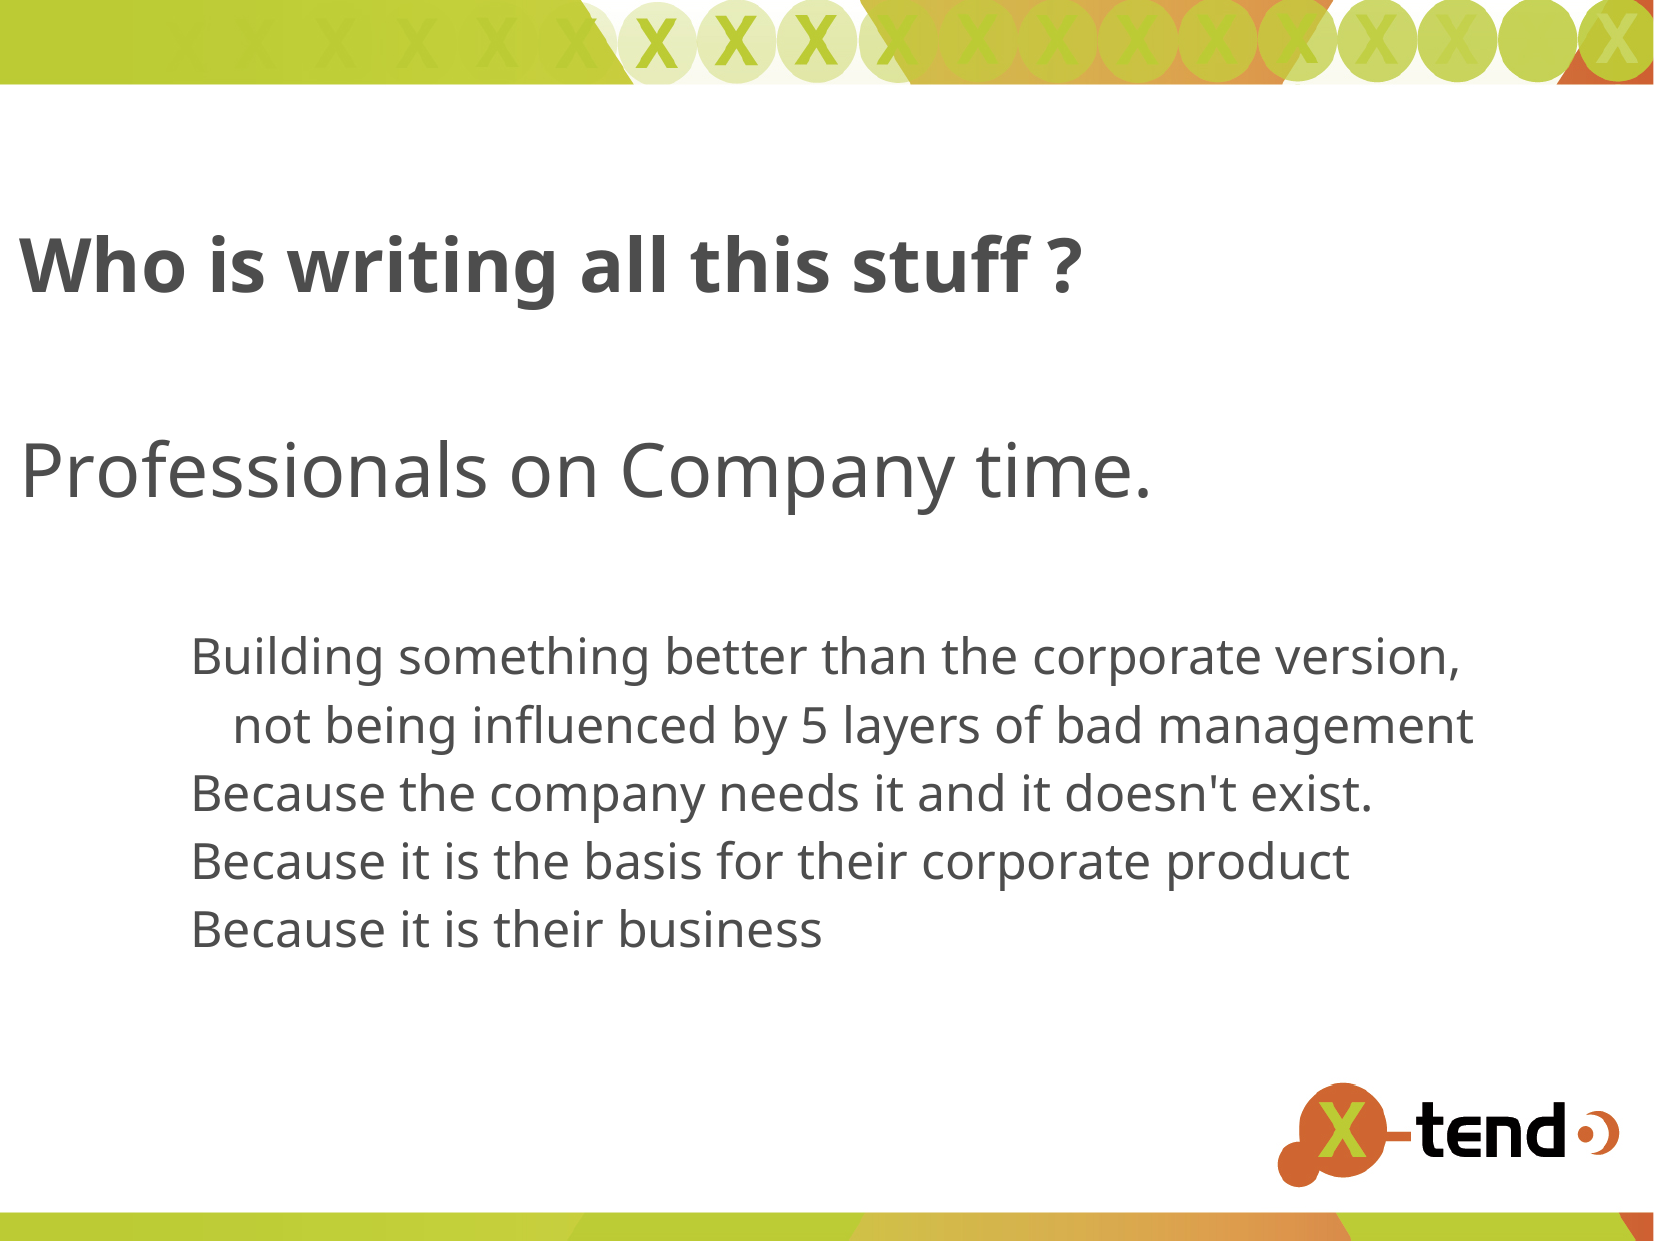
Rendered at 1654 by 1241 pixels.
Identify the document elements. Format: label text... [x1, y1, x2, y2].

text_box Who is writing all this stuff ? Professionals on Company time. Building something better than the corporate version, not being influenced by 5 layers of bad management Because the company needs it and it doesn't exist. Because it is the basis for their corporate product Because it is their business [4, 0, 1607, 1241]
picture [1607, 0, 1654, 1241]
picture [0, 0, 4, 1241]
